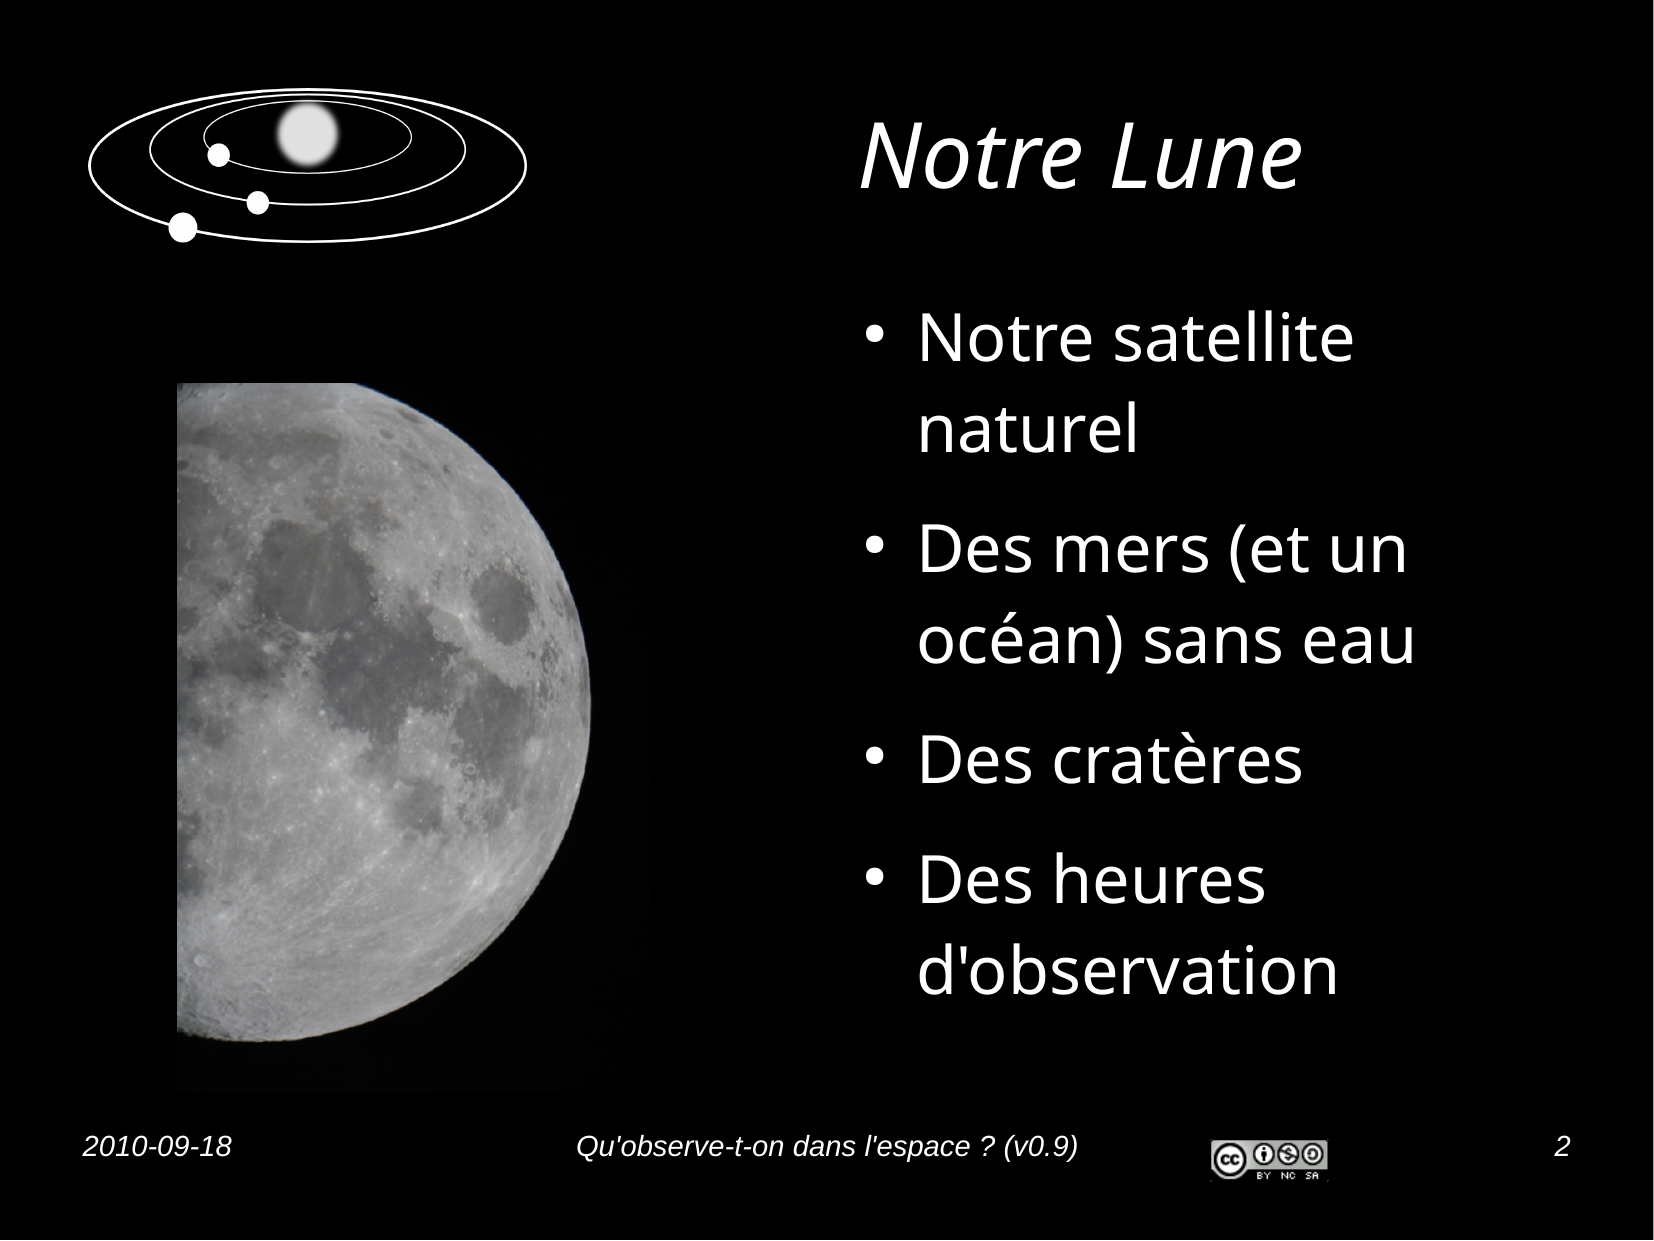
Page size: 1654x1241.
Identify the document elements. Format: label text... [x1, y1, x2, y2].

list Notre satellite naturel Des mers (et un océan) sans eau Des cratères Des heures d'observation [845, 290, 1572, 1109]
picture [88, 88, 527, 243]
title Notre Lune [590, 56, 1571, 250]
picture [177, 383, 650, 1093]
picture [1210, 1139, 1329, 1182]
